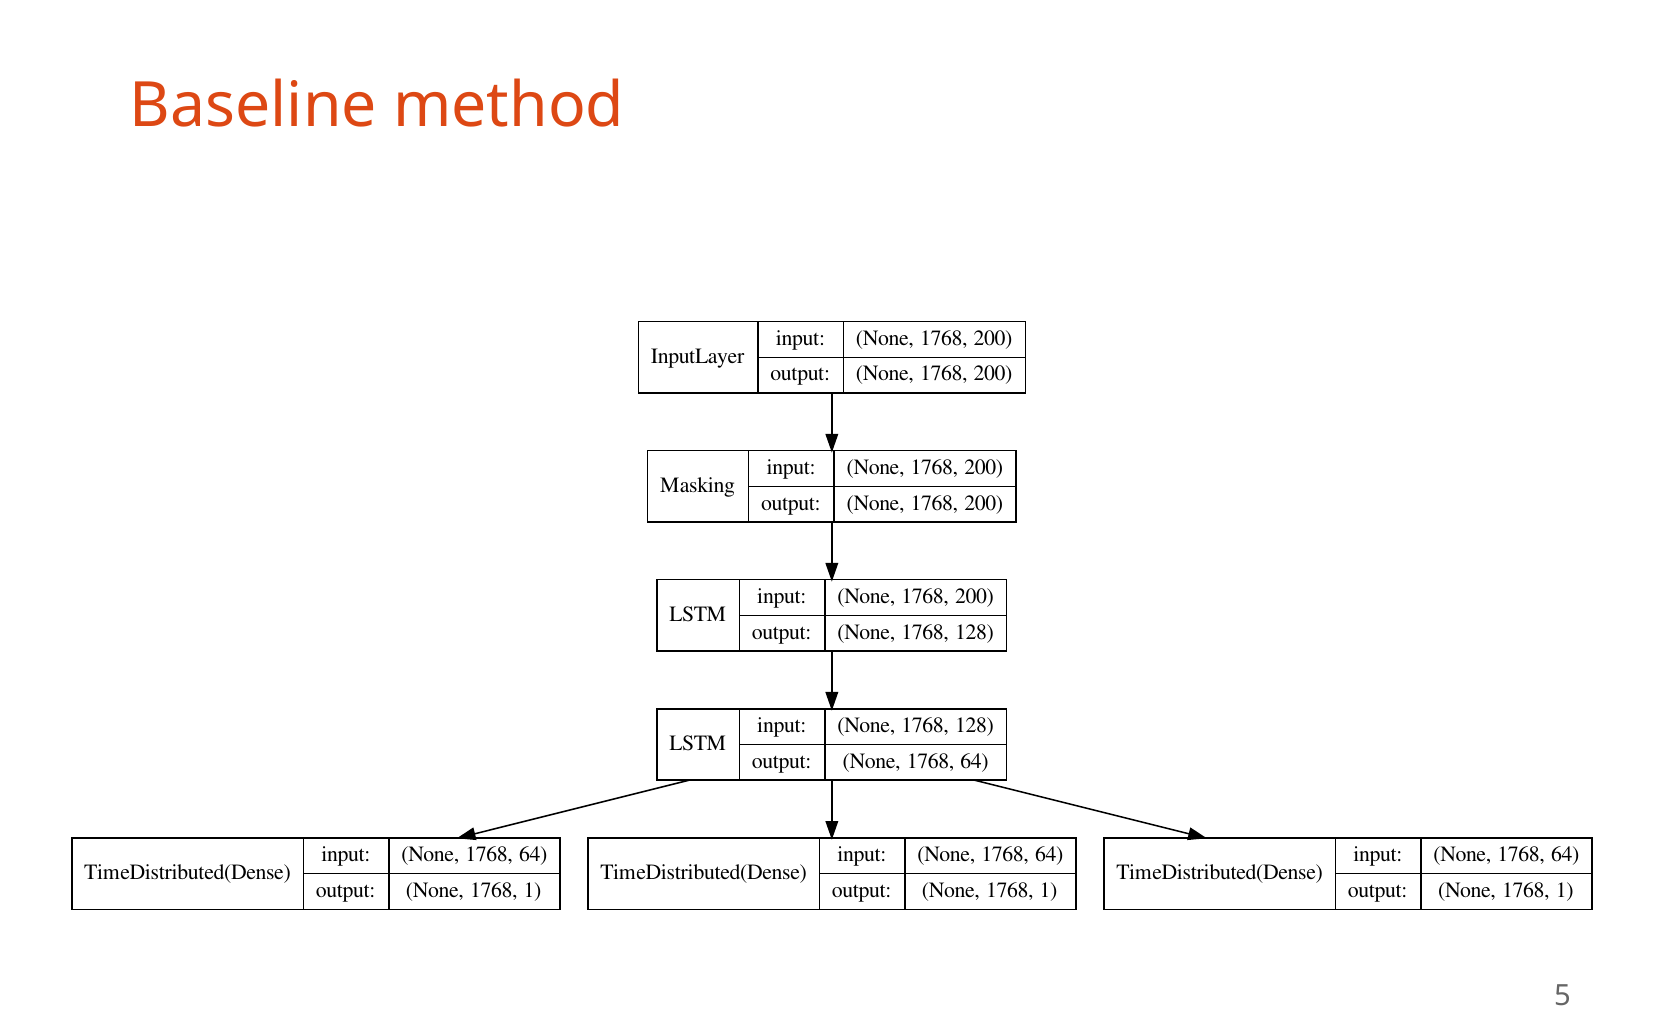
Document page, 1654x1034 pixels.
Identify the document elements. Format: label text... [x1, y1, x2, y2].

picture [9, 258, 1654, 973]
title Baseline method [129, 49, 1518, 155]
